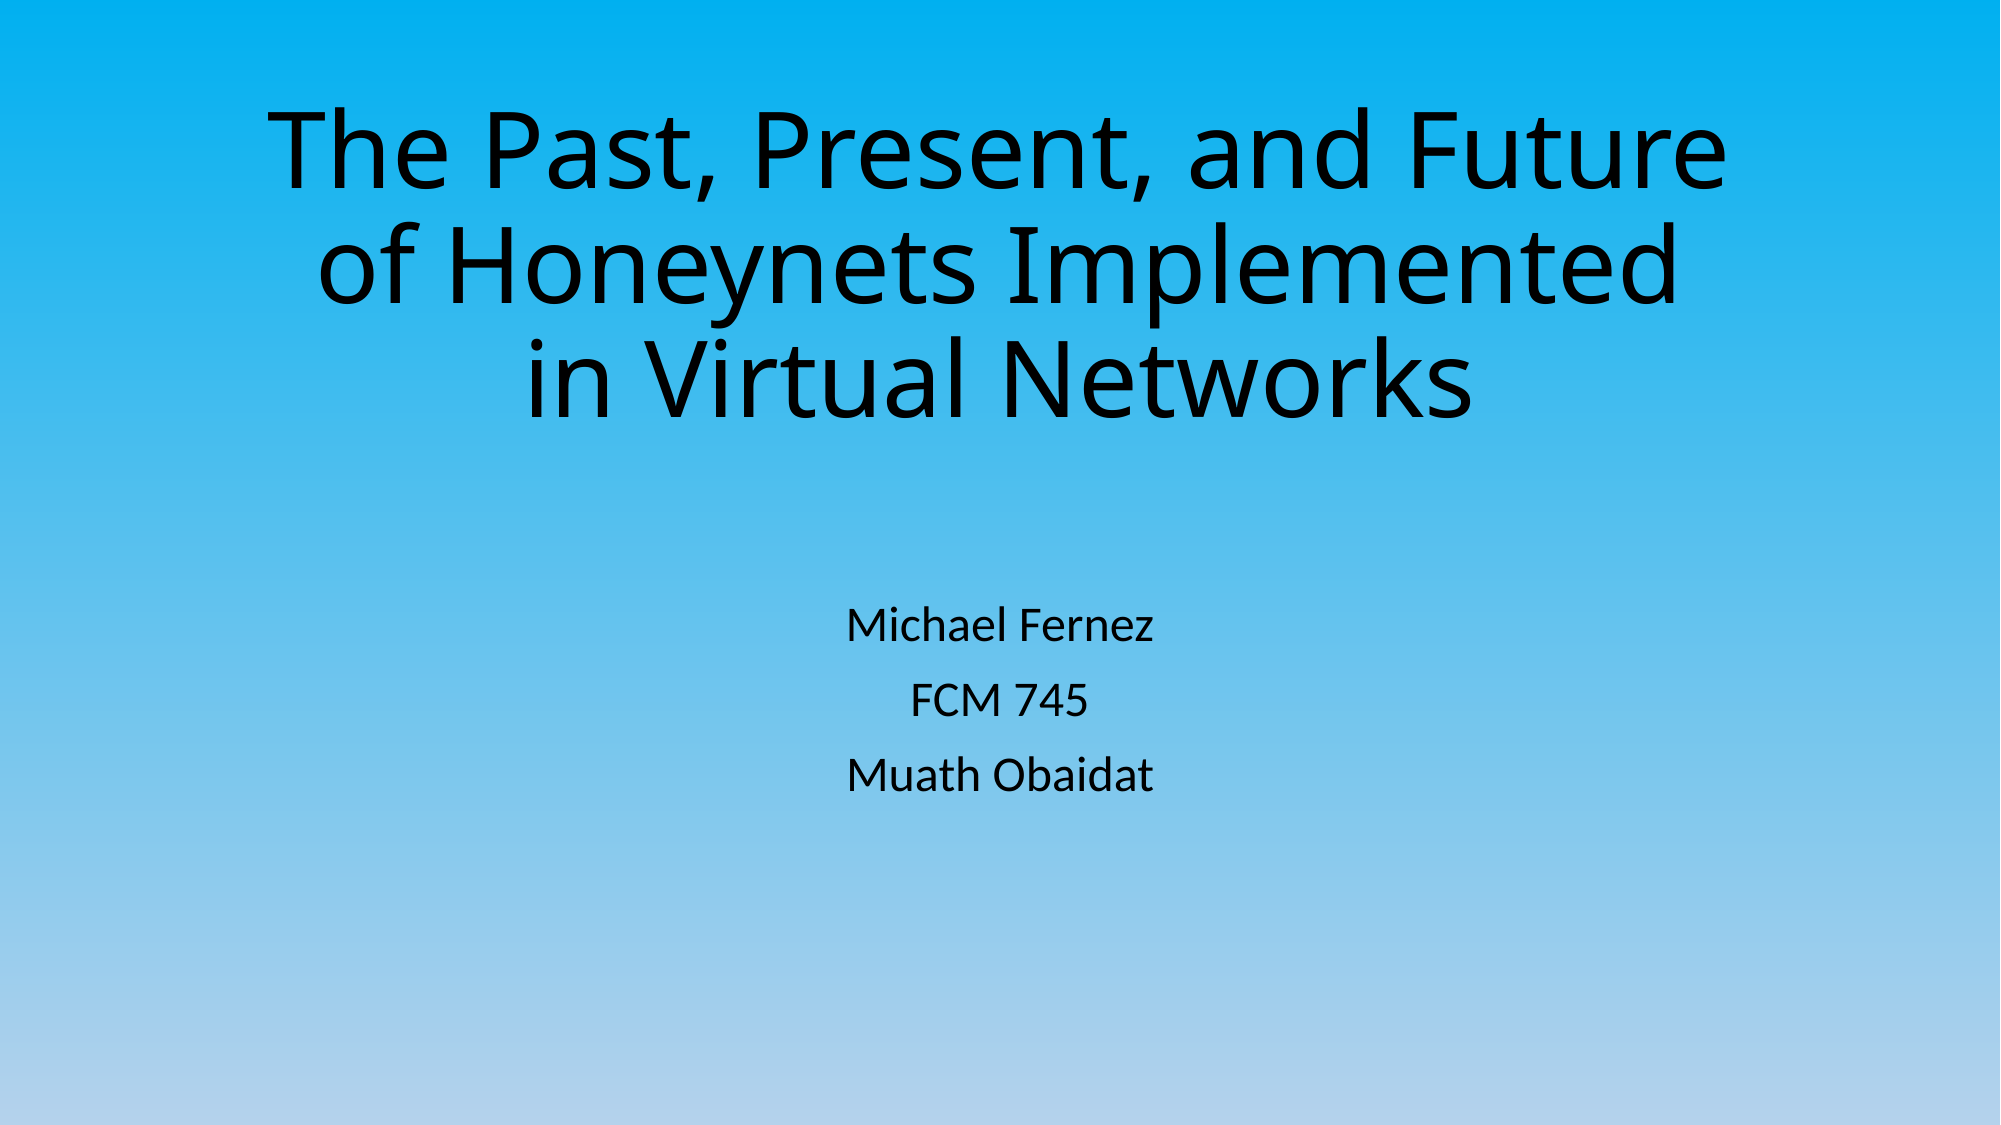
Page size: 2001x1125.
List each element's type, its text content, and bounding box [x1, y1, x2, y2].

subtitle Michael Fernez FCM 745 Muath Obaidat [249, 590, 1750, 863]
title The Past, Present, and Future of Honeynets Implemented in Virtual Networks [249, 47, 1750, 576]
